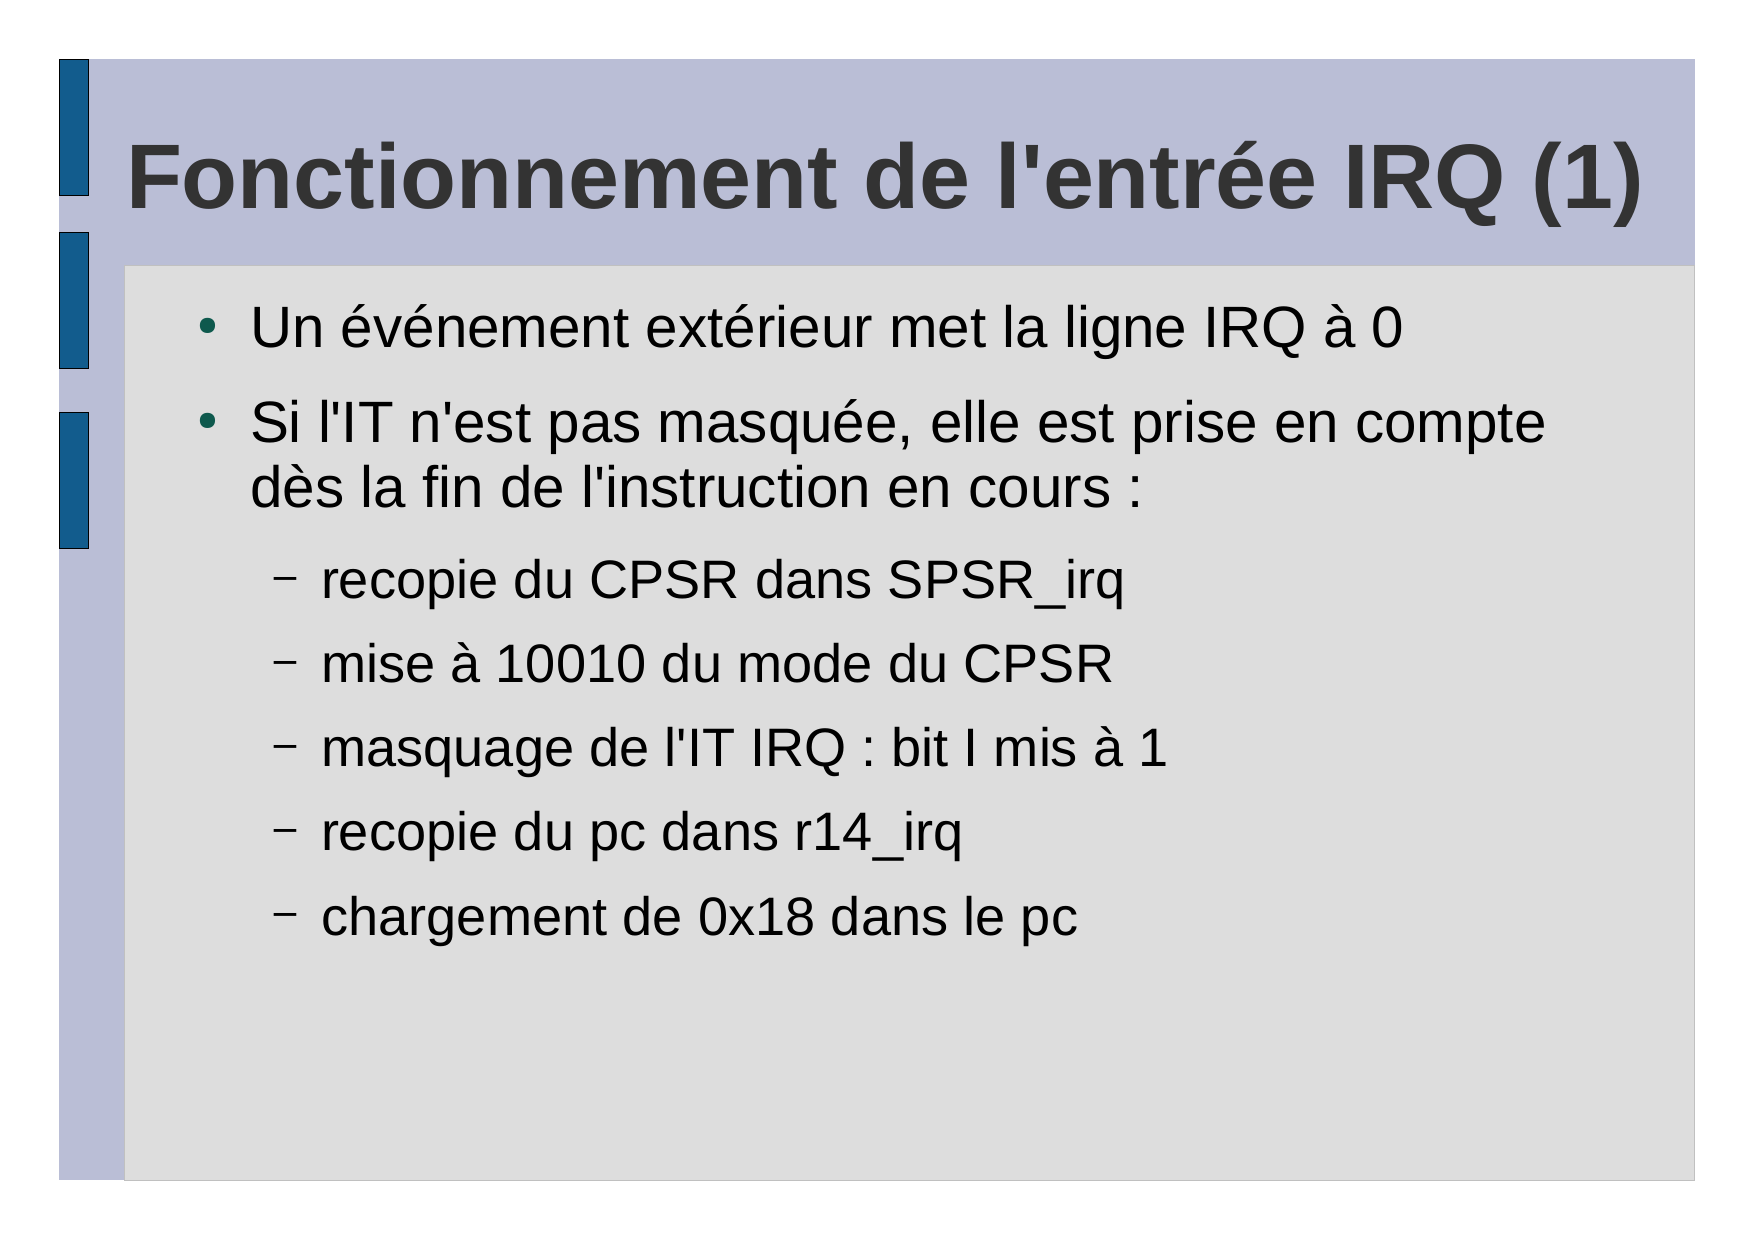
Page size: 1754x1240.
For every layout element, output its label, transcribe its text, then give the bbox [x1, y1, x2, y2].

title Fonctionnement de l'entrée IRQ (1) [118, 88, 1654, 266]
list Un événement extérieur met la ligne IRQ à 0 Si l'IT n'est pas masquée, elle est prise en compte dès la fin de l'instruction en cours : recopie du CPSR dans SPSR_irq mise à 10010 du mode du CPSR masquage de l'IT IRQ : bit I mis à 1 recopie du pc dans r14_irq chargement de 0x18 dans le pc [179, 295, 1577, 1093]
